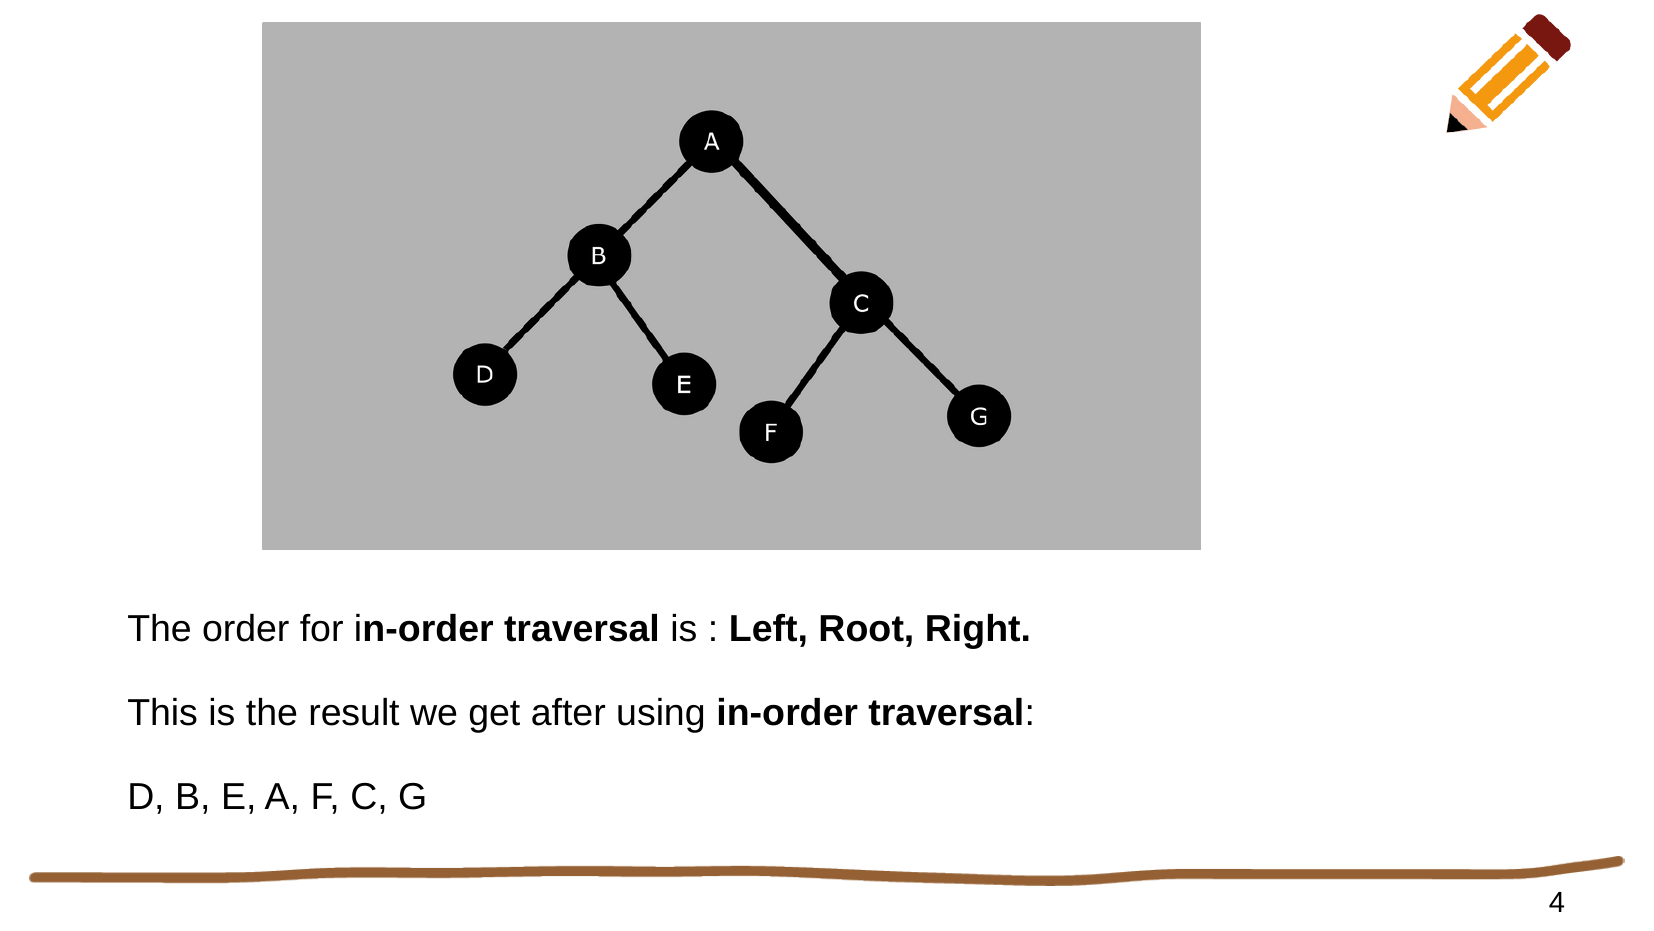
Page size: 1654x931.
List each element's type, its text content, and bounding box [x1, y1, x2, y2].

text_box The order for in-order traversal is : Left, Root, Right. This is the result we get after using in-order traversal: D, B, E, A, F, C, G [112, 600, 1313, 825]
picture [1446, 14, 1571, 133]
picture [262, 22, 1201, 550]
picture [29, 856, 1625, 886]
